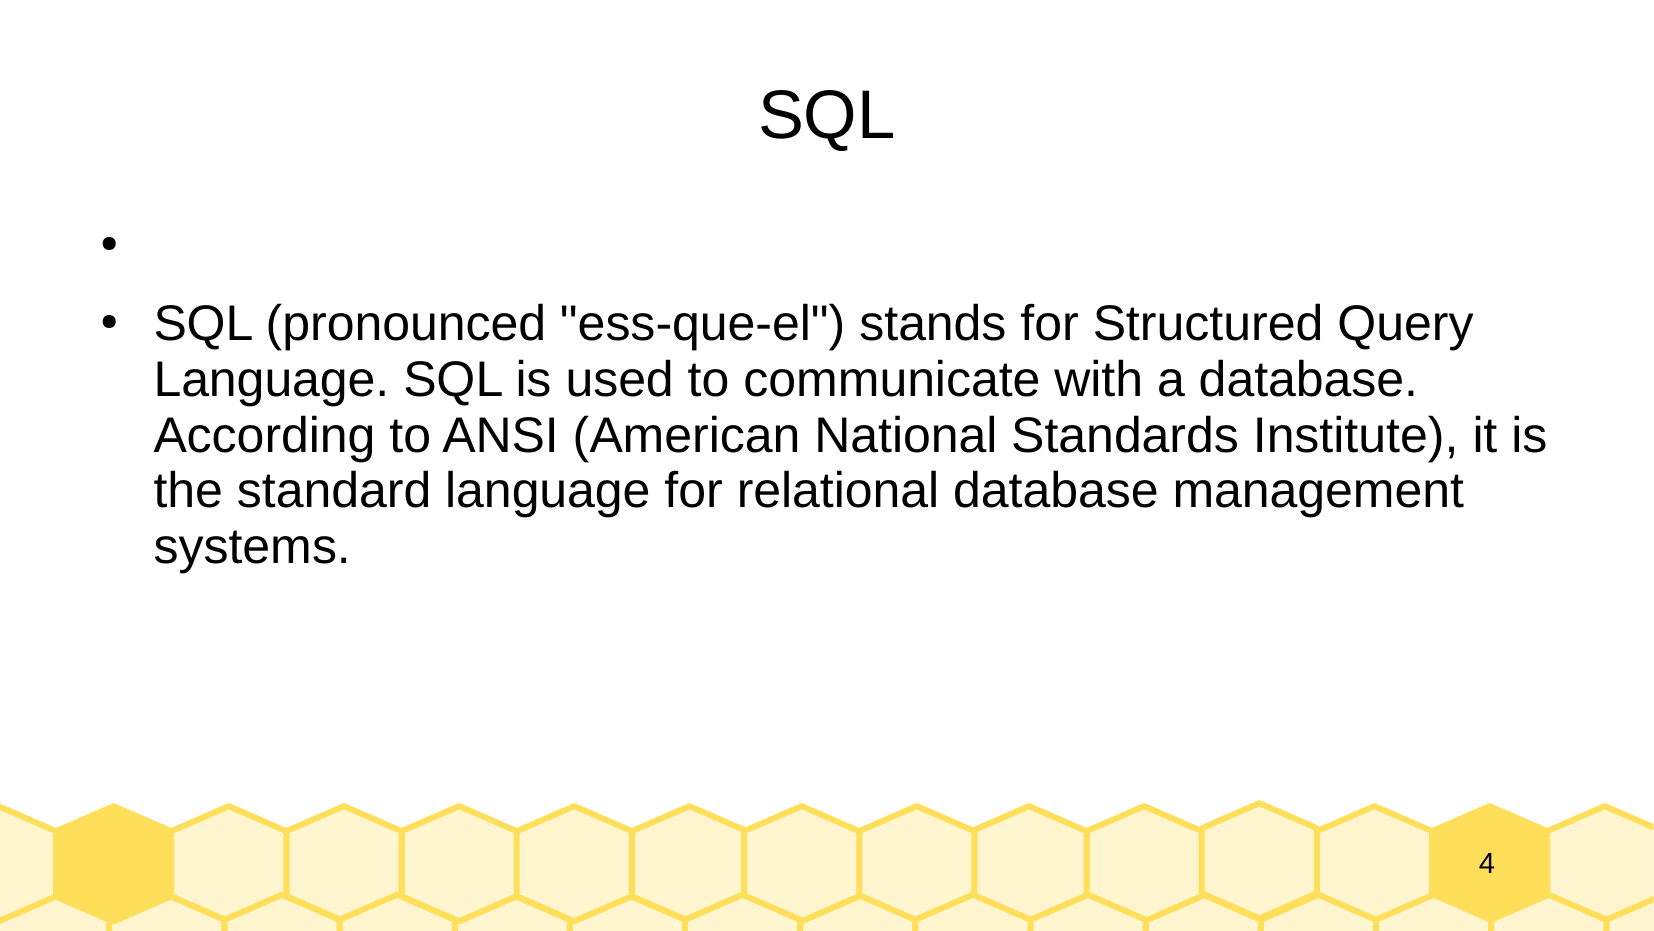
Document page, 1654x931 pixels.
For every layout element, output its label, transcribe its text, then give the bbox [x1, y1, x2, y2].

list SQL (pronounced "ess-que-el") stands for Structured Query Language. SQL is used to communicate with a database. According to ANSI (American National Standards Institute), it is the standard language for relational database management systems. [82, 217, 1571, 758]
title SQL [82, 37, 1571, 193]
